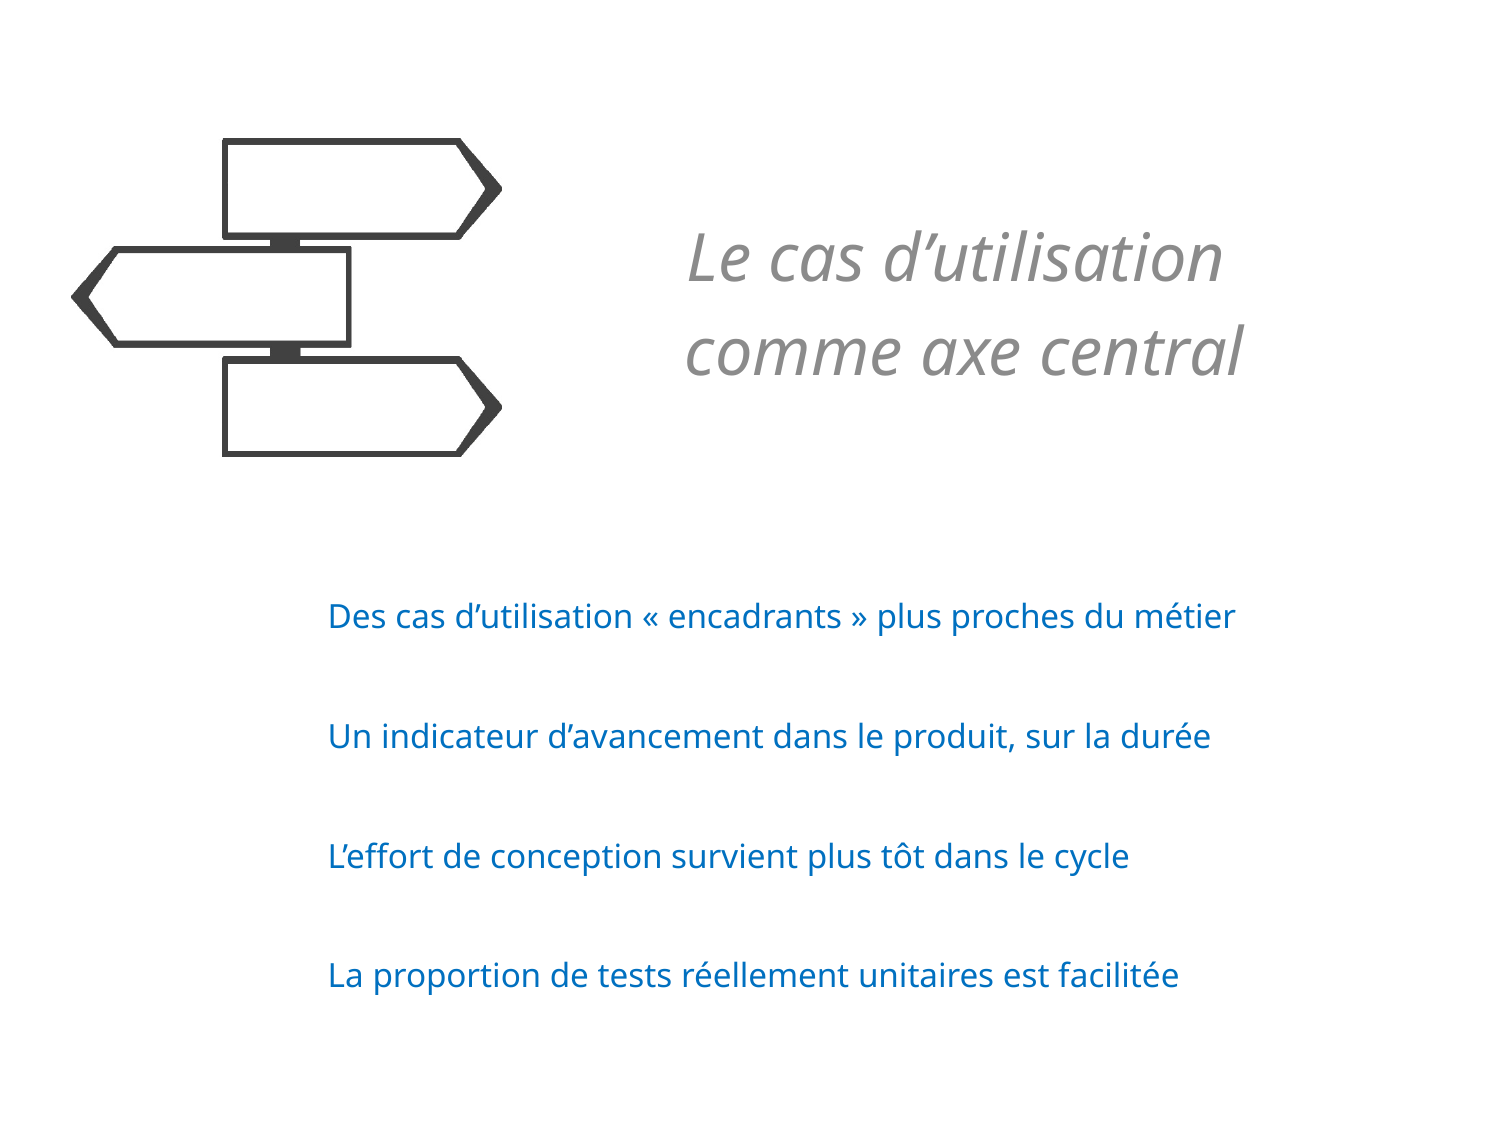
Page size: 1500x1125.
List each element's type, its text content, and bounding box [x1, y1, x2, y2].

text_box Le cas d’utilisation comme axe central [506, 66, 1424, 538]
text_box Des cas d’utilisation « encadrants » plus proches du métier Un indicateur d’avancement dans le produit, sur la durée L’effort de conception survient plus tôt dans le cycle La proportion de tests réellement unitaires est facilitée [312, 587, 1435, 1059]
picture [71, 138, 502, 457]
